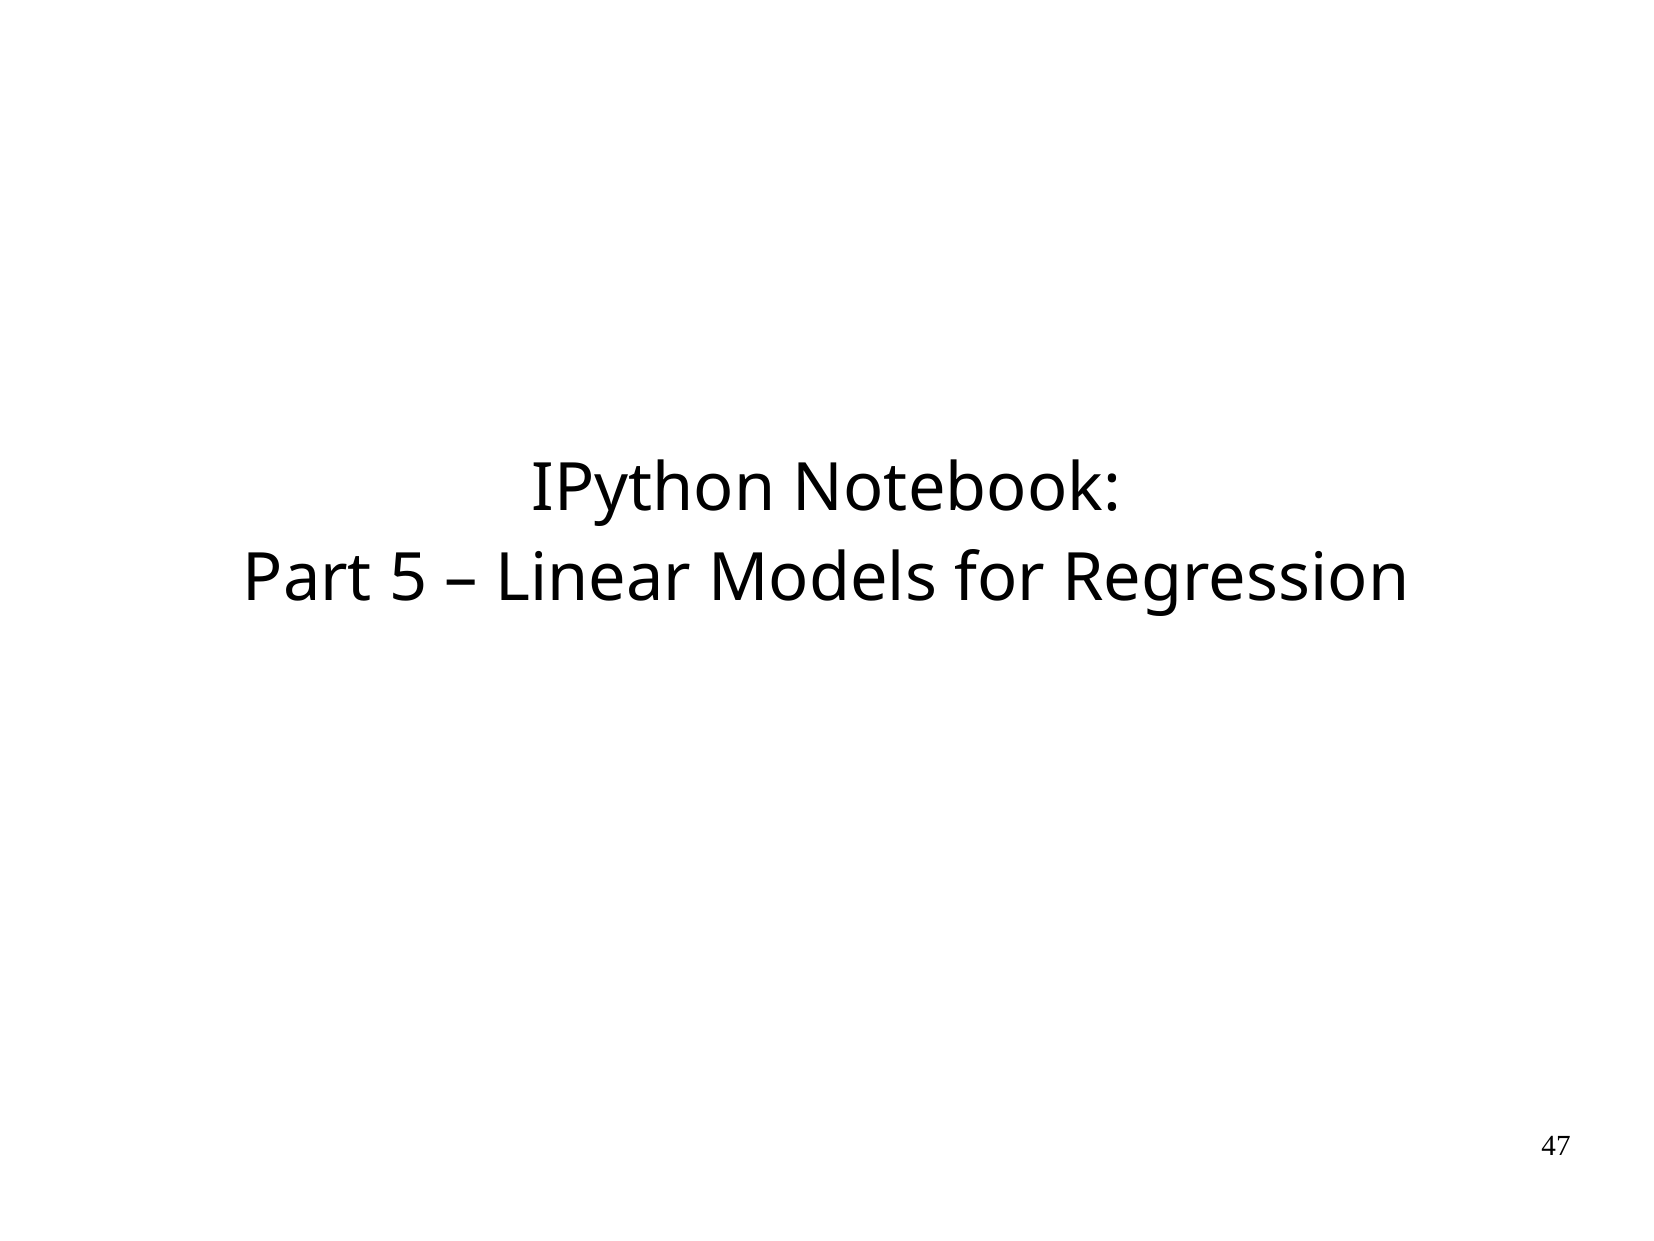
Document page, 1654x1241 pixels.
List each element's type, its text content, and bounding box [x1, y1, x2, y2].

subtitle IPython Notebook: Part 5 – Linear Models for Regression [82, 49, 1571, 1010]
